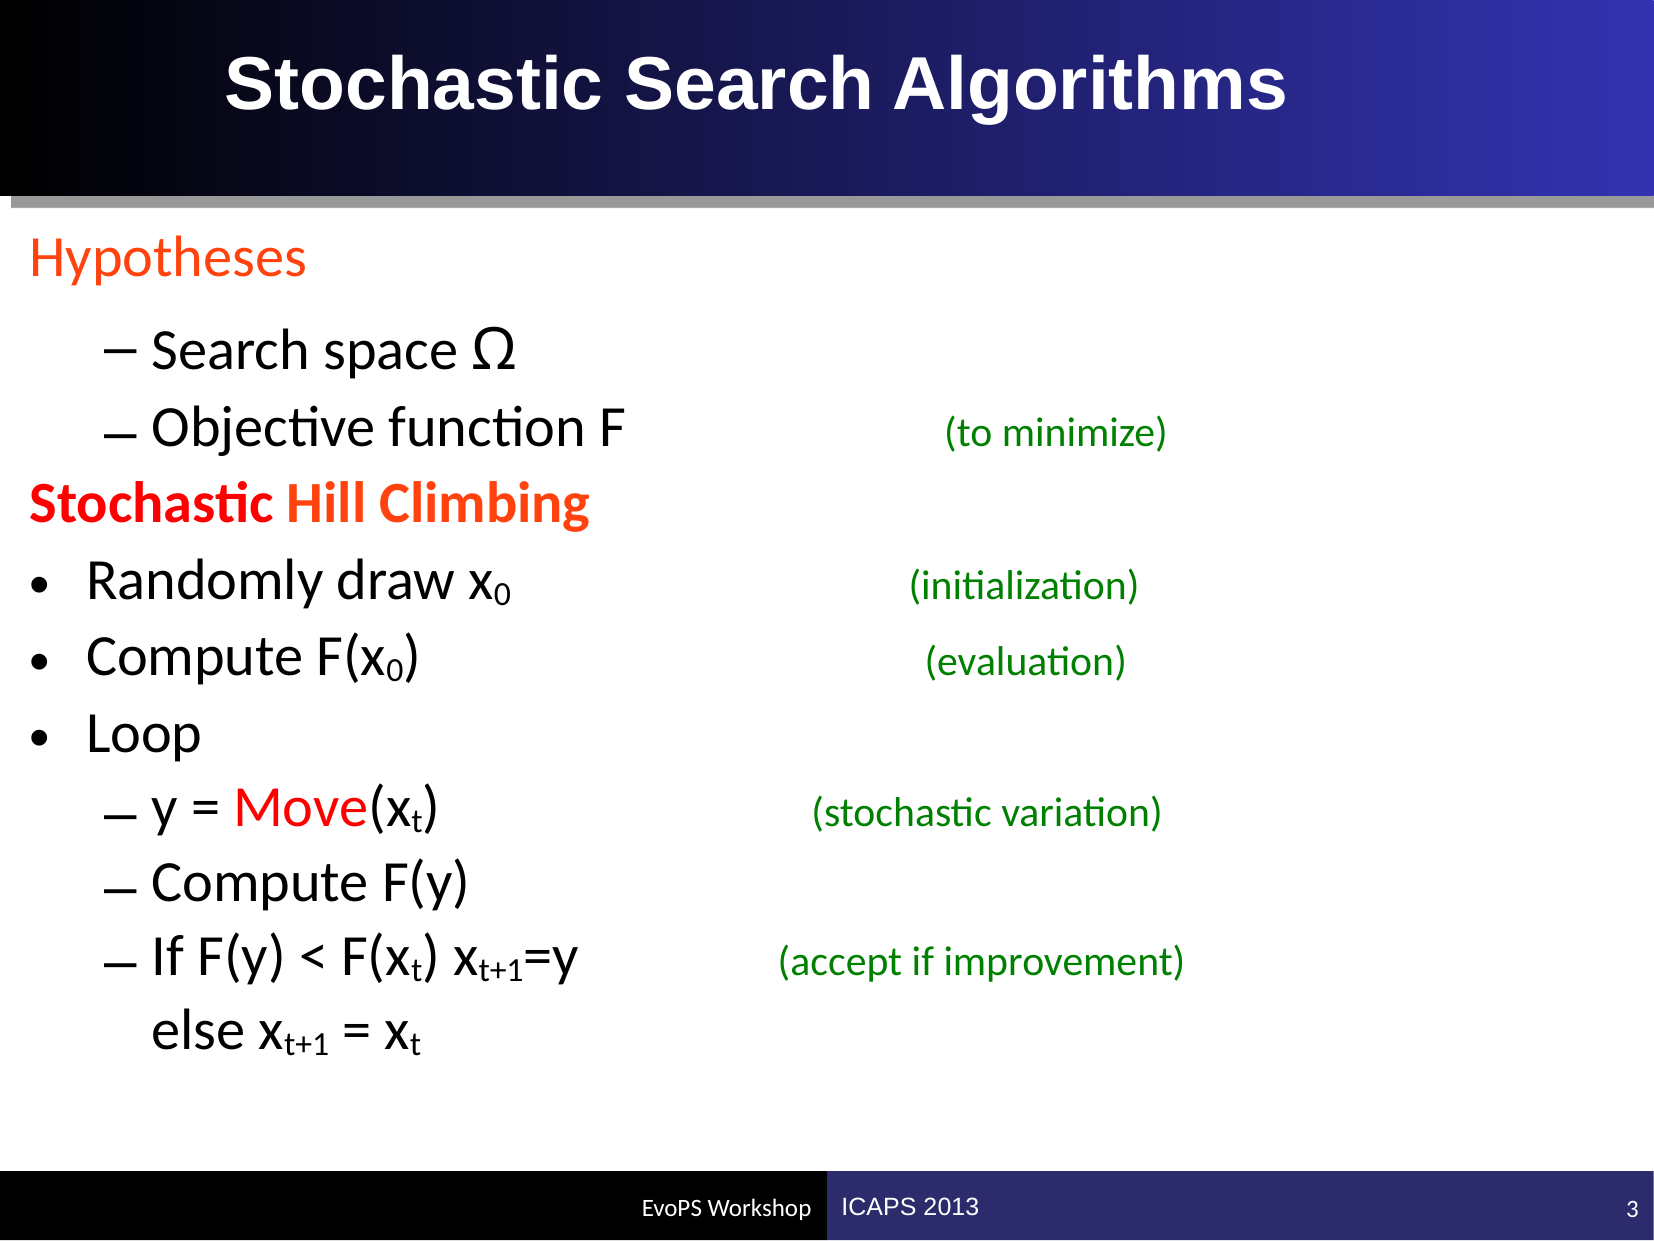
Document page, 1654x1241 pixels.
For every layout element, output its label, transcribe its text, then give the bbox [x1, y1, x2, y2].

list Hypotheses Search space Ω Objective function F (to minimize) Stochastic Hill Climbing Randomly draw x0 (initialization) Compute F(x0) (evaluation) Loop y = Move(xt) (stochastic variation) Compute F(y) If F(y) < F(xt) xt+1=y (accept if improvement) else xt+1 = xt [15, 225, 1623, 1141]
text_box Stochastic Search Algorithms [210, 34, 1381, 151]
